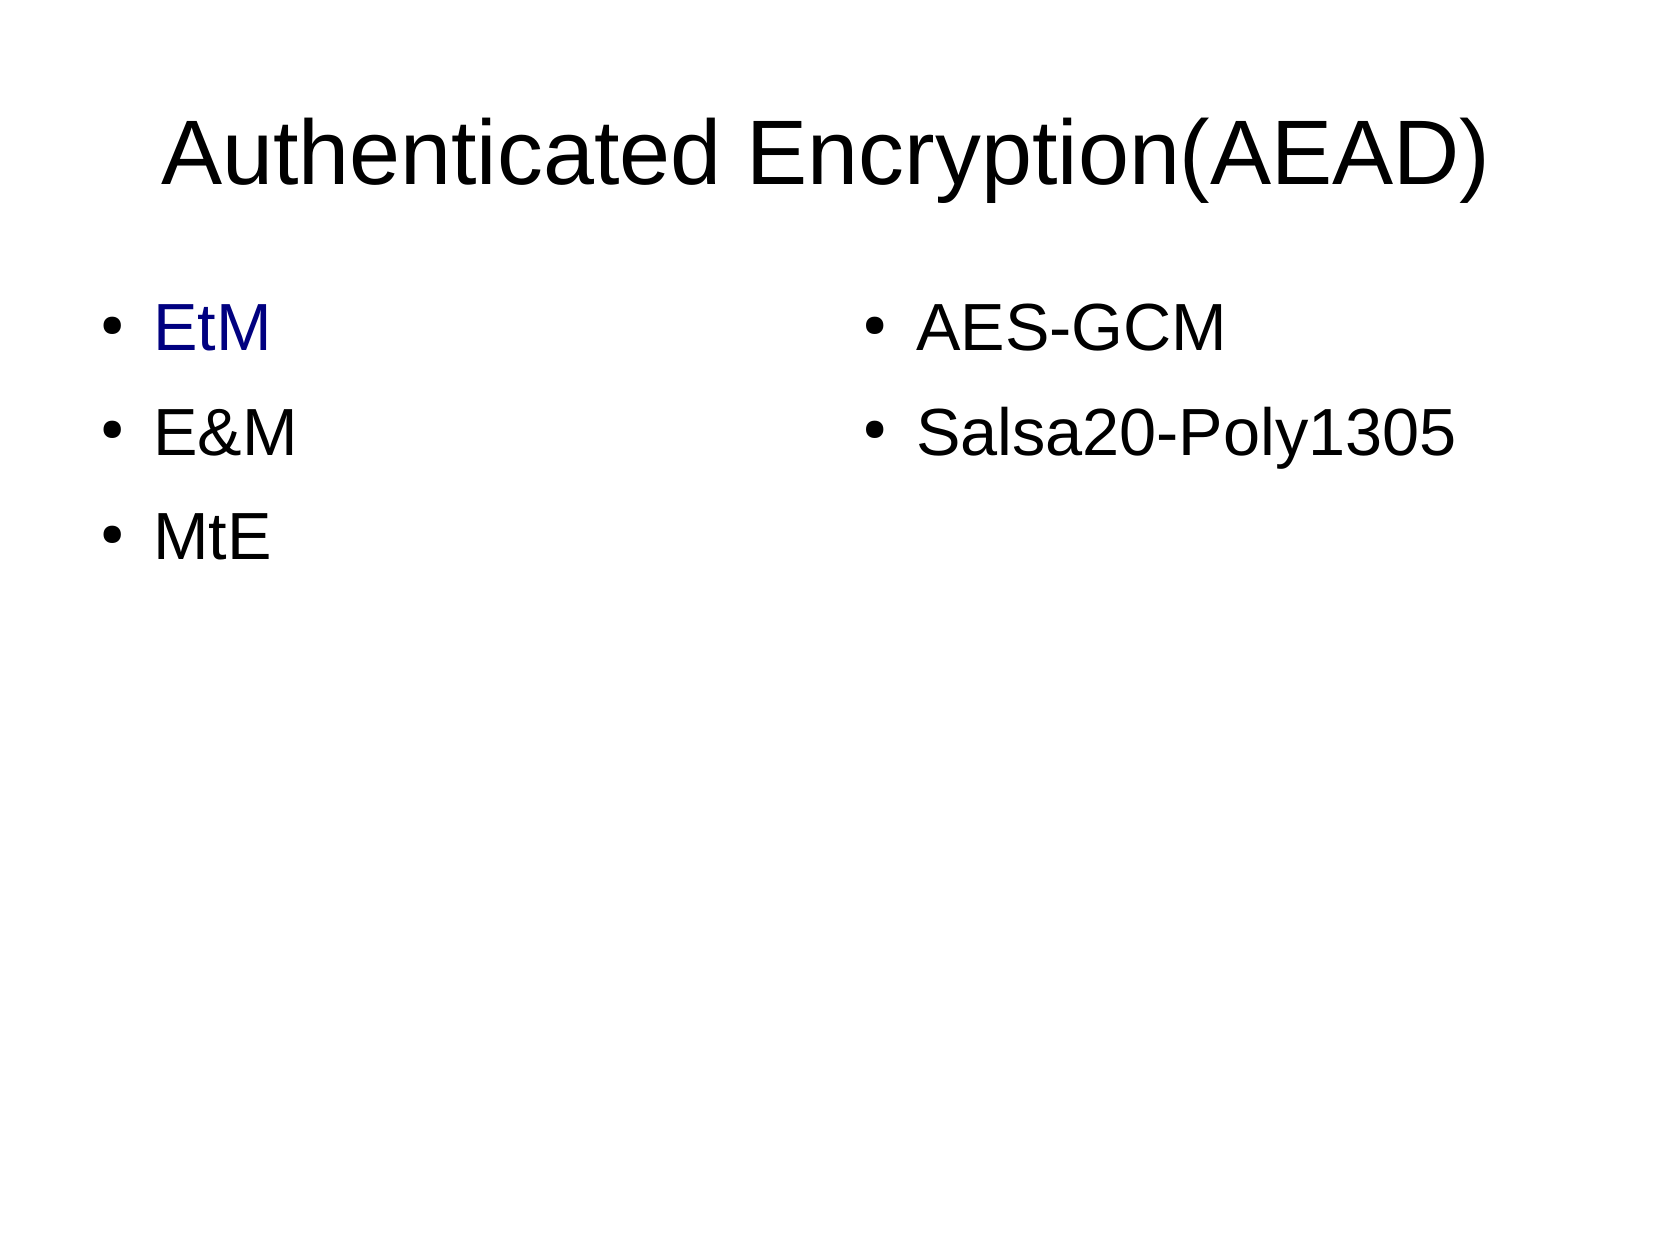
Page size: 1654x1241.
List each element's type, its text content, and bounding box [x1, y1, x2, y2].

list EtM E&M MtE [82, 290, 809, 1010]
title Authenticated Encryption(AEAD) [82, 49, 1571, 257]
list AES-GCM Salsa20-Poly1305 [845, 290, 1572, 1010]
